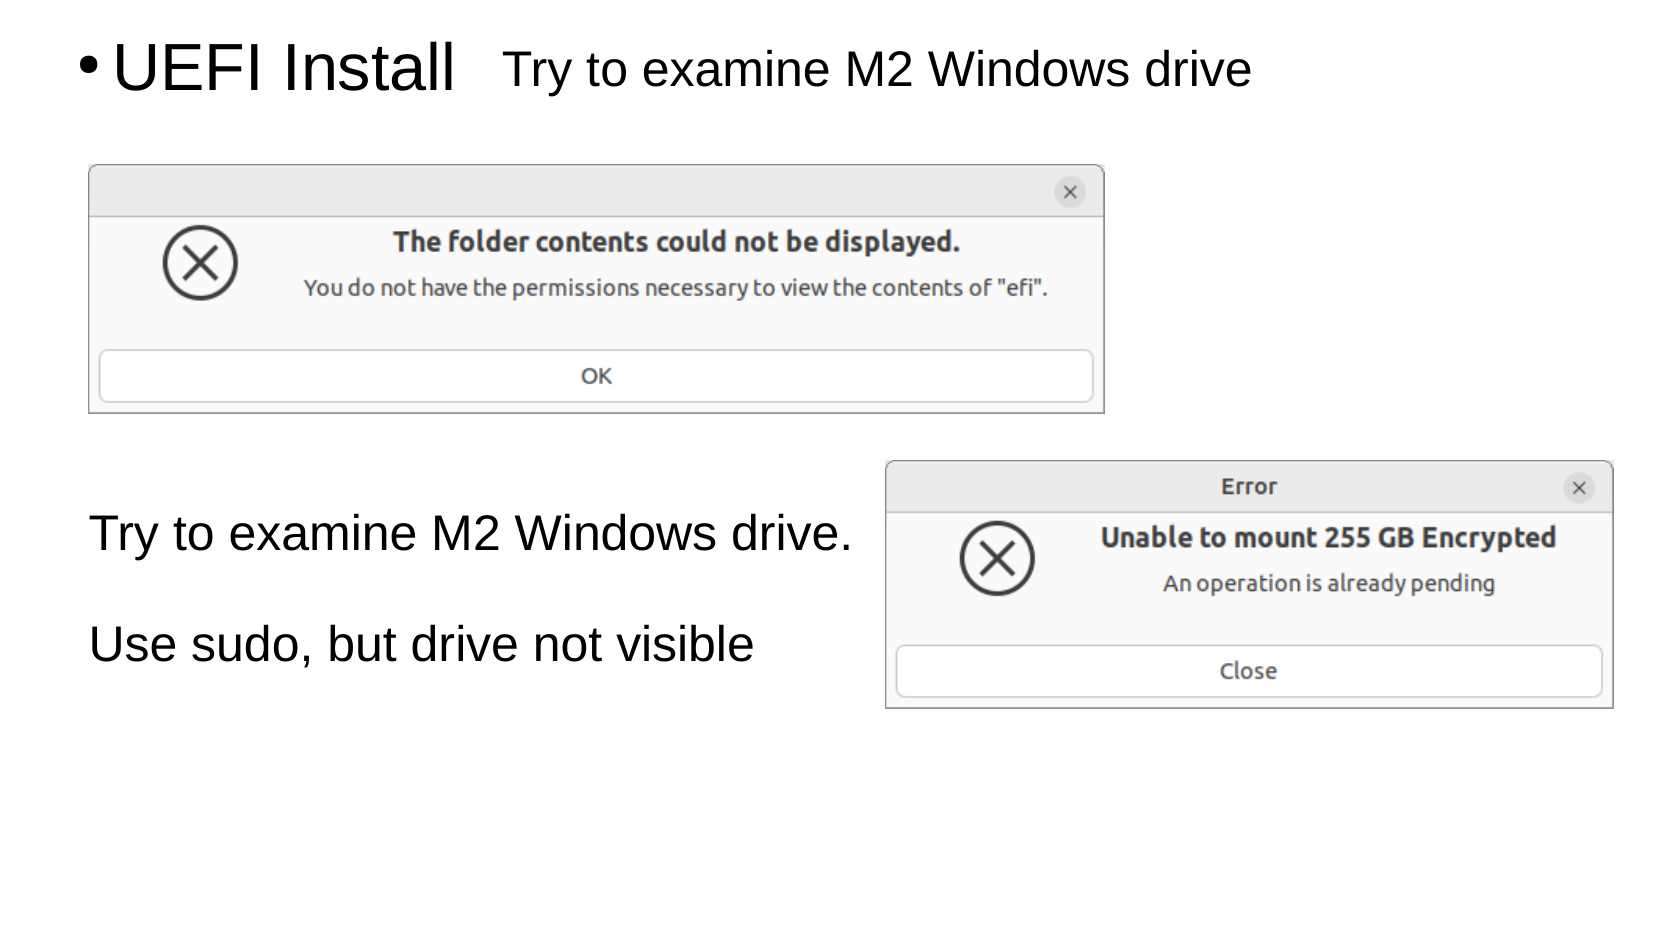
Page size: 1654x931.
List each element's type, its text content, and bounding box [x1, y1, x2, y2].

text_box Try to examine M2 Windows drive. Use sudo, but drive not visible [88, 505, 1565, 827]
picture [885, 460, 1614, 709]
subtitle Try to examine M2 Windows drive [501, 41, 1300, 98]
picture [88, 164, 1105, 414]
title UEFI Install [76, 29, 1565, 105]
